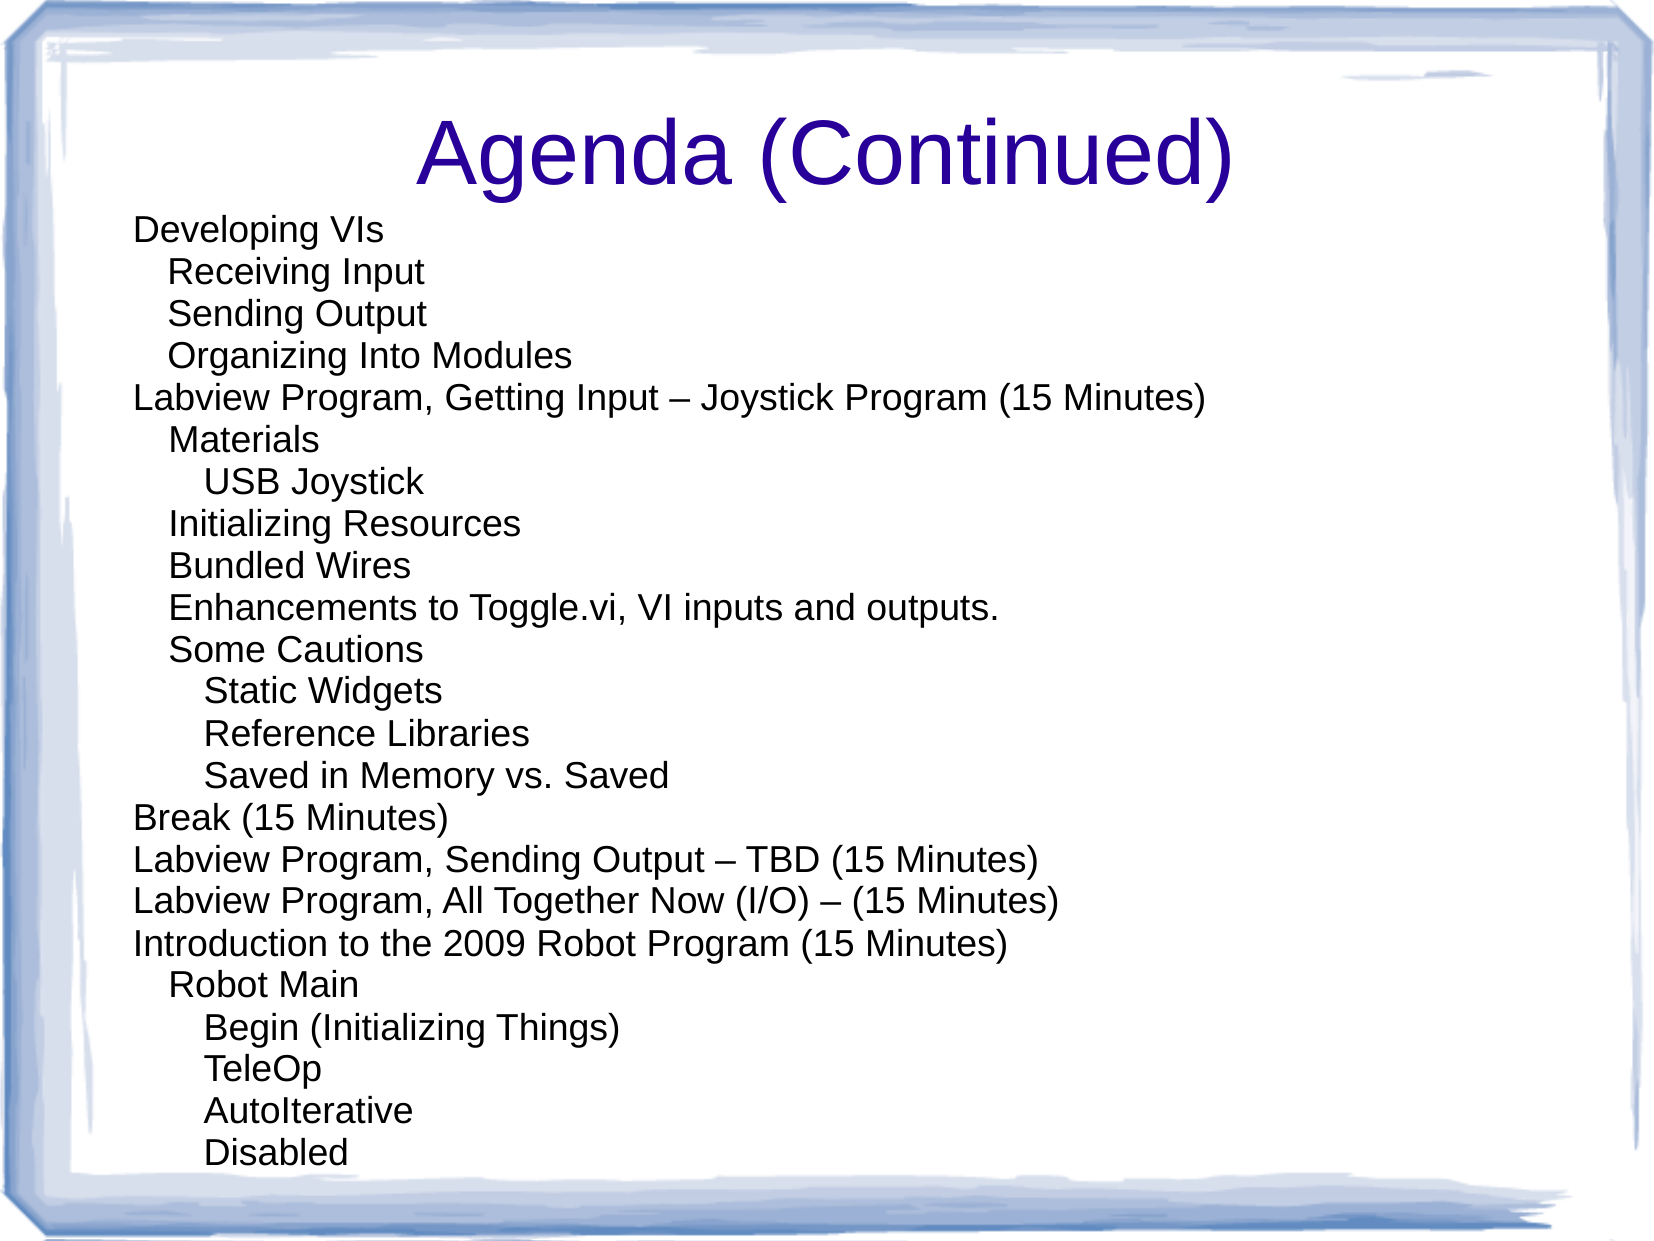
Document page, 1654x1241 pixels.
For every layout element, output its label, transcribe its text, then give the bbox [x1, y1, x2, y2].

title Agenda (Continued) [82, 56, 1571, 250]
picture [0, 0, 1654, 1241]
text_box Developing VIs Receiving Input Sending Output Organizing Into Modules Labview Program, Getting Input – Joystick Program (15 Minutes) Materials USB Joystick Initializing Resources Bundled Wires Enhancements to Toggle.vi, VI inputs and outputs. Some Cautions Static Widgets Reference Libraries Saved in Memory vs. Saved Break (15 Minutes) Labview Program, Sending Output – TBD (15 Minutes) Labview Program, All Together Now (I/O) – (15 Minutes) Introduction to the 2009 Robot Program (15 Minutes) Robot Main Begin (Initializing Things) TeleOp AutoIterative Disabled [118, 200, 1565, 1183]
